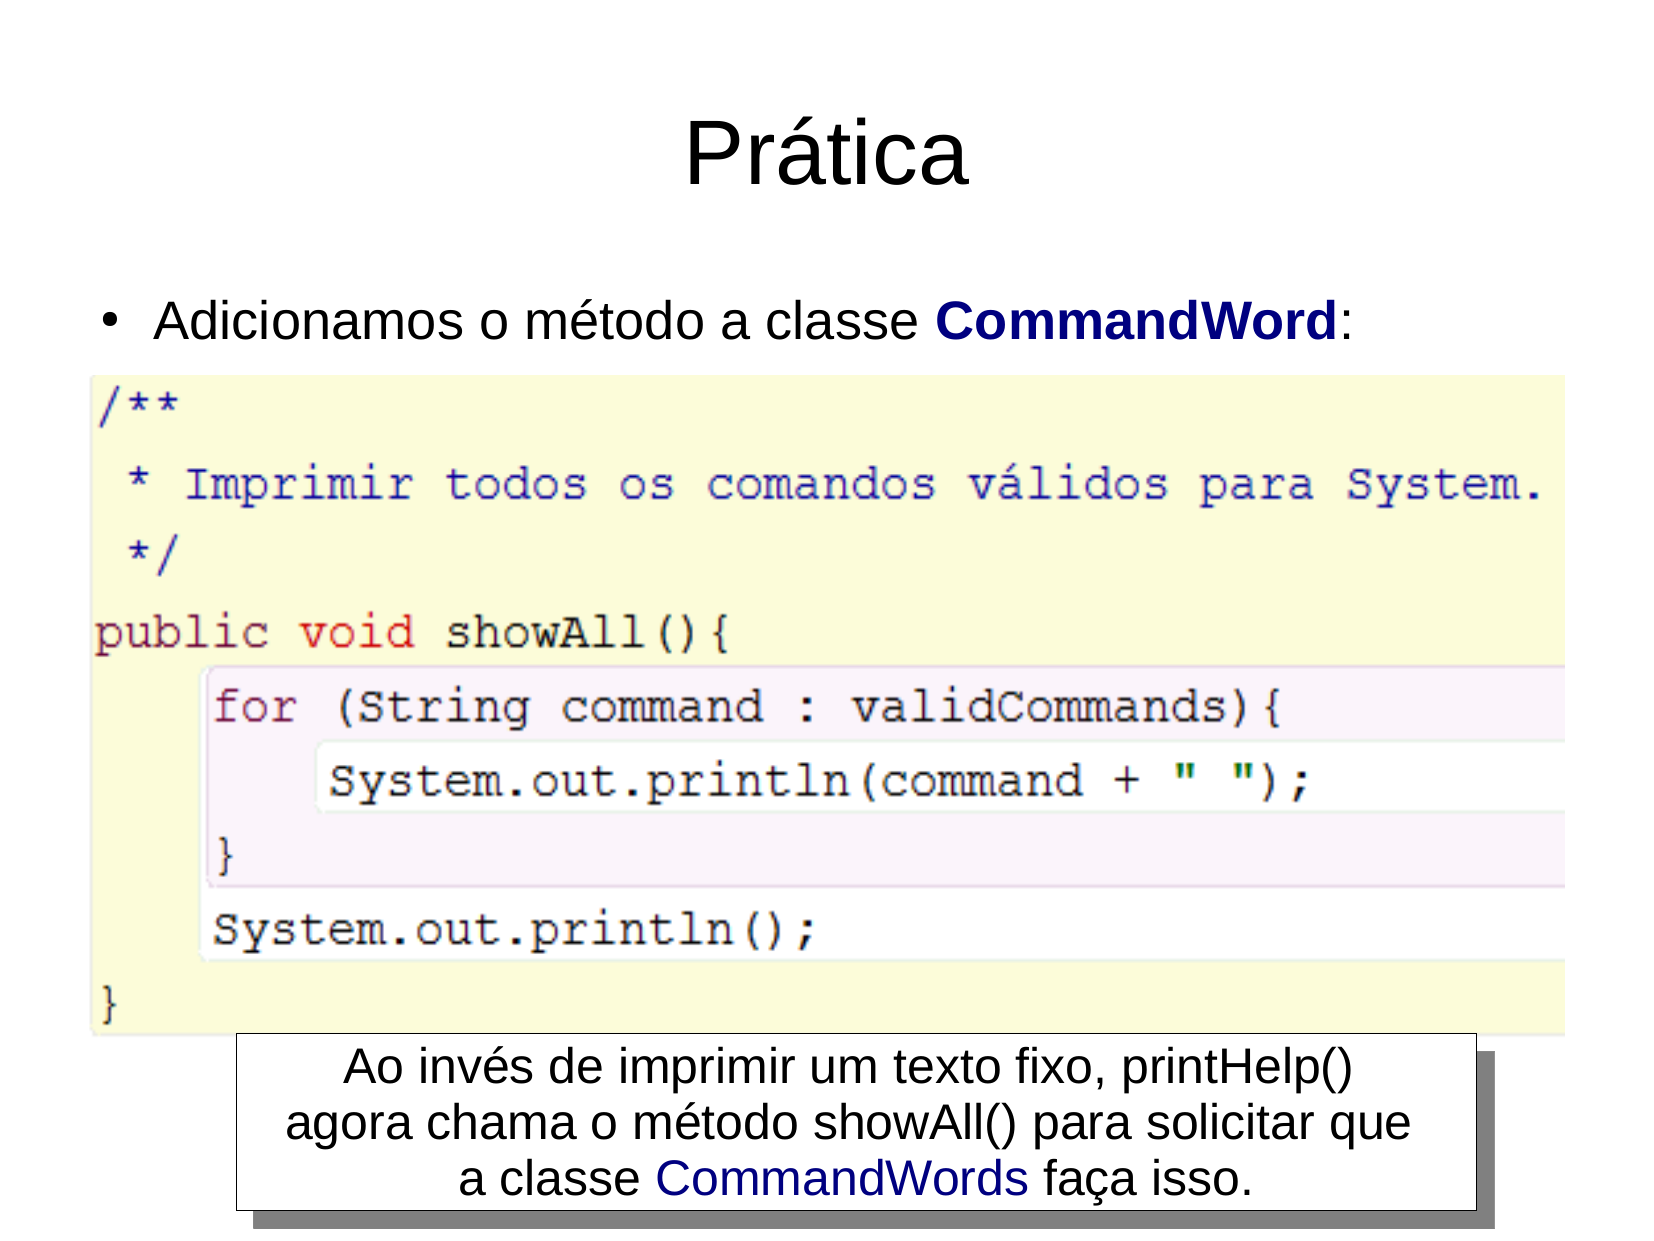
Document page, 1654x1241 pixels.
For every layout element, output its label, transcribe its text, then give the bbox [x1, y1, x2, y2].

list Adicionamos o método a classe CommandWord: [82, 290, 1571, 1109]
title Prática [82, 49, 1571, 257]
picture [88, 375, 1565, 1052]
text_box Ao invés de imprimir um texto fixo, printHelp() agora chama o método showAll() para solicitar que a classe CommandWords faça isso. [236, 1033, 1477, 1211]
